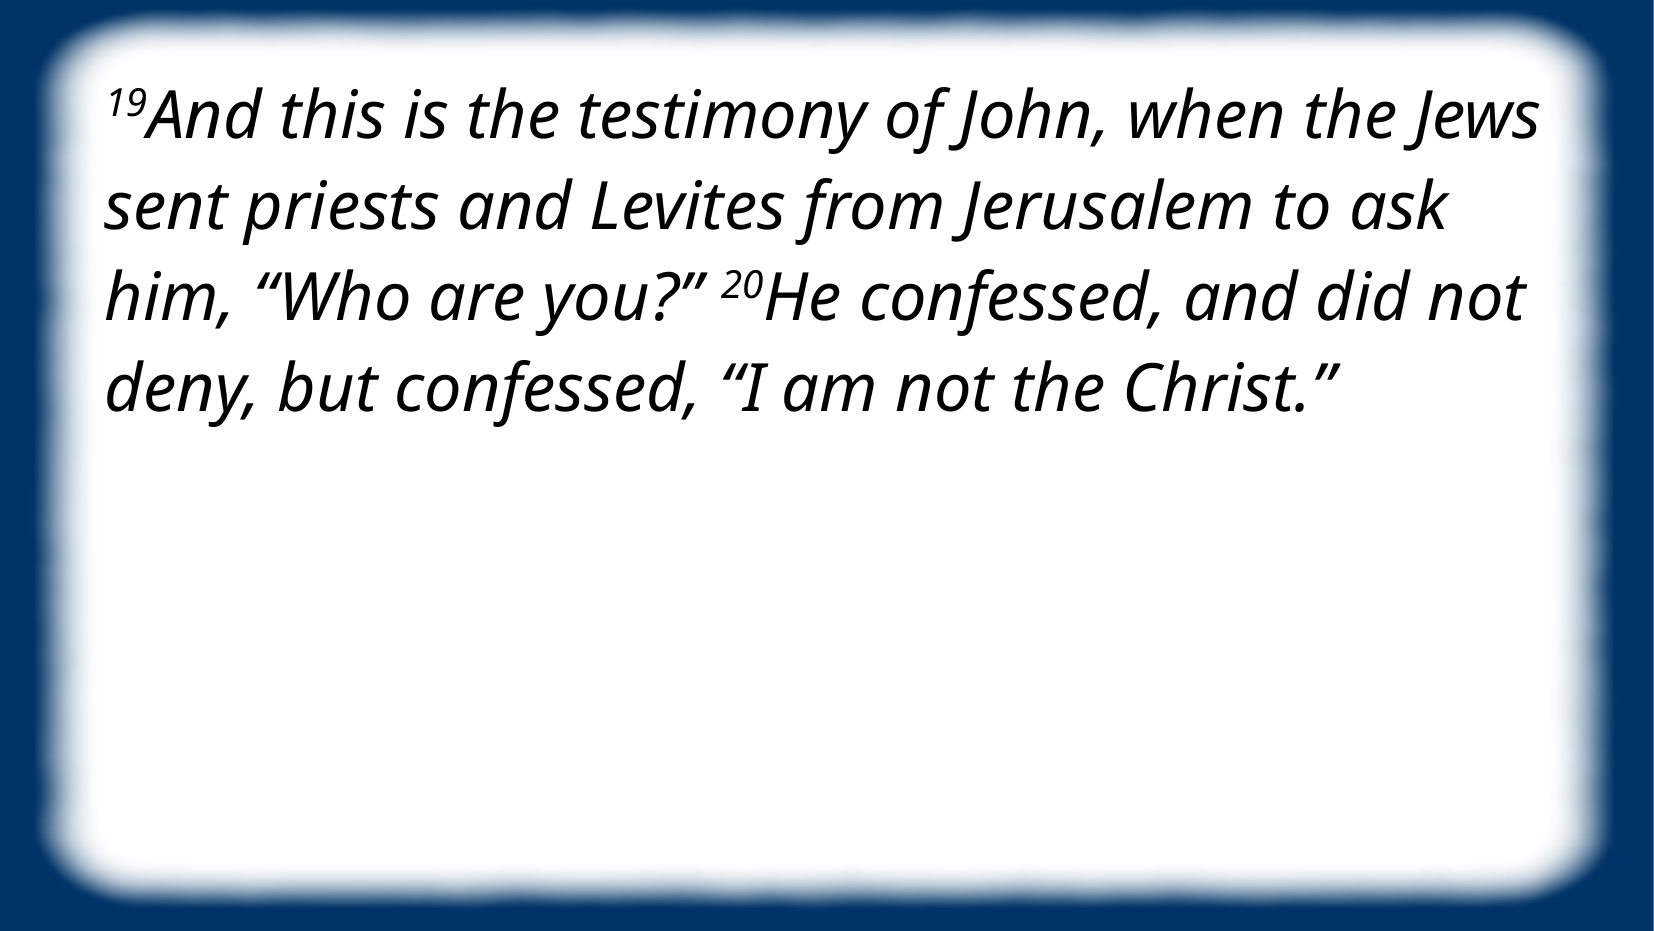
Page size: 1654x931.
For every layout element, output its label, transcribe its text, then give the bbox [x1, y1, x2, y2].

picture [0, 0, 1654, 931]
text_box 19And this is the testimony of John, when the Jews sent priests and Levites from Jerusalem to ask him, “Who are you?” 20He confessed, and did not deny, but confessed, “I am not the Christ.” [90, 60, 1561, 526]
